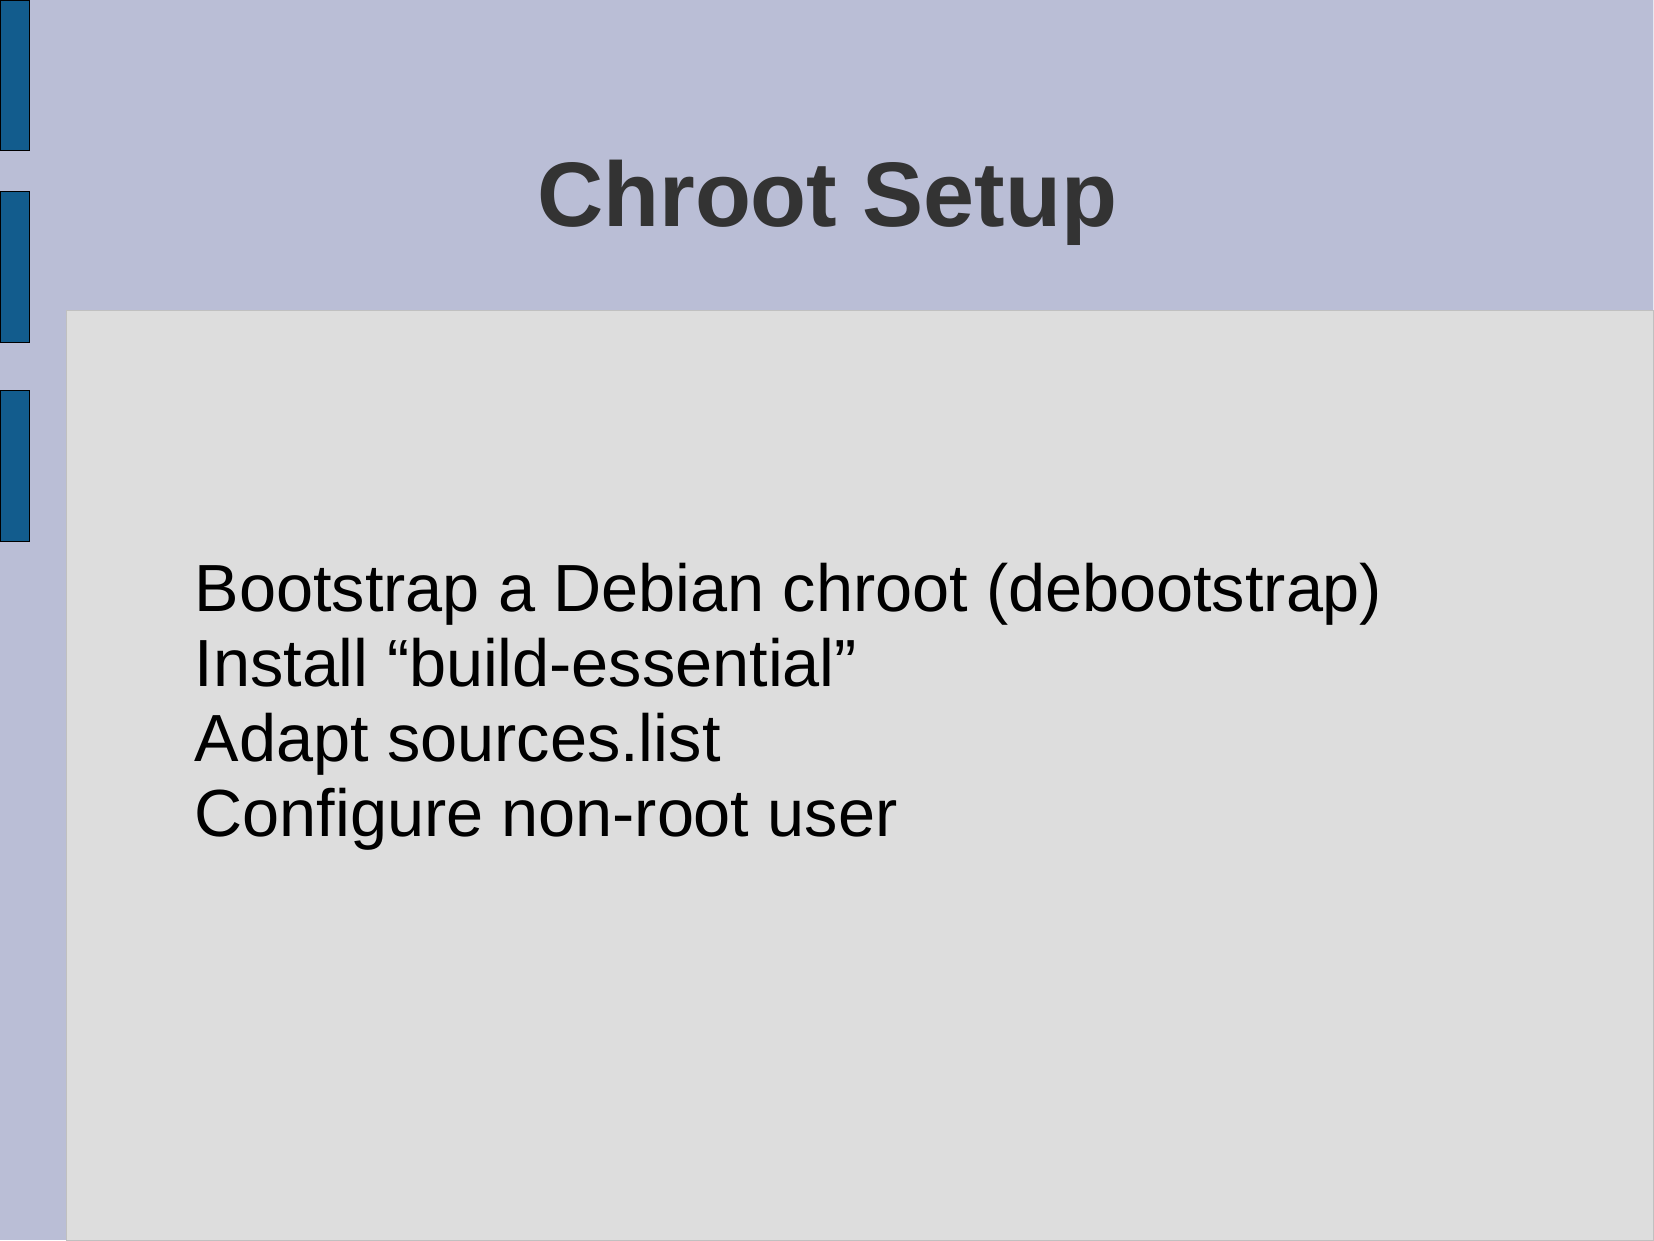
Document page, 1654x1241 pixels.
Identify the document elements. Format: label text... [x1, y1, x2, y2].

list Bootstrap a Debian chroot (debootstrap) Install “build-essential” Adapt sources.list Configure non-root user [177, 551, 1503, 916]
title Chroot Setup [121, 91, 1534, 299]
